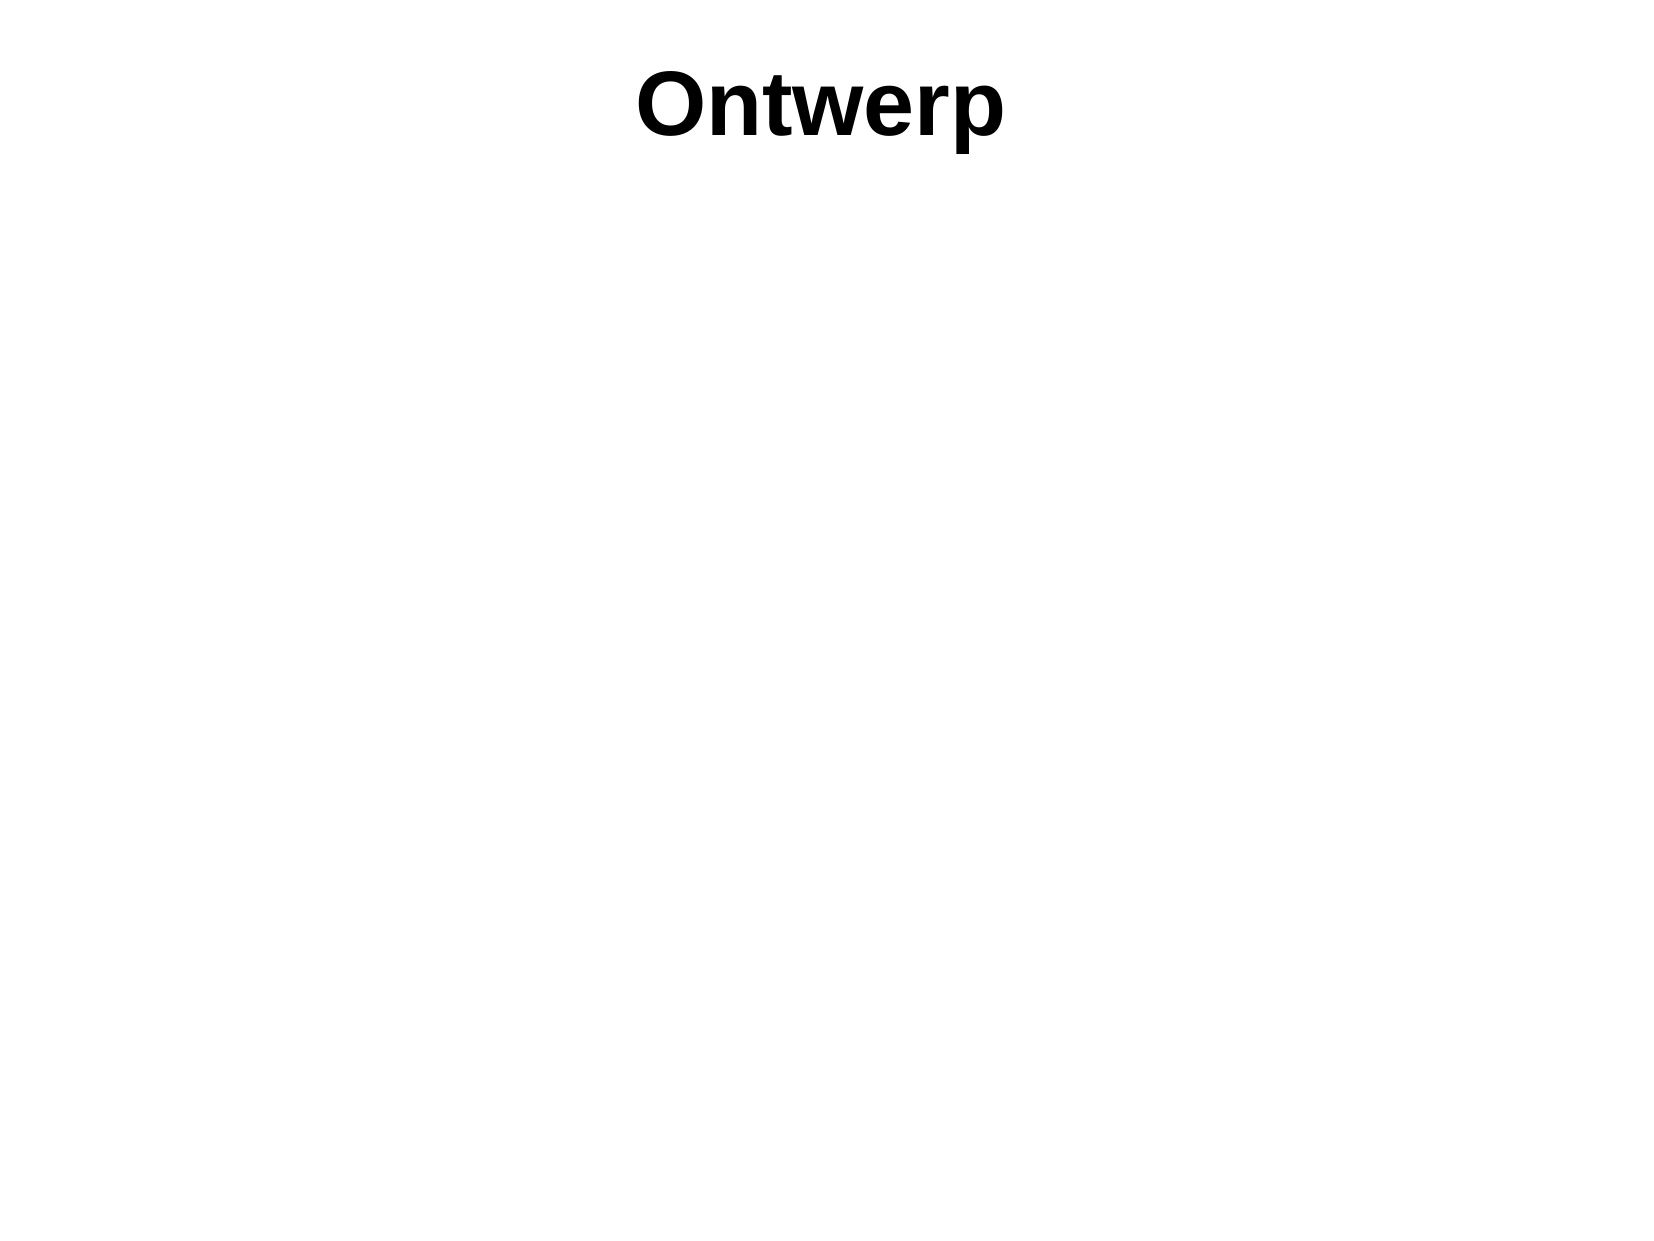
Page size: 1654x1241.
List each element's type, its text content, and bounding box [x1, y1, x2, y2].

title Ontwerp [76, 0, 1565, 208]
